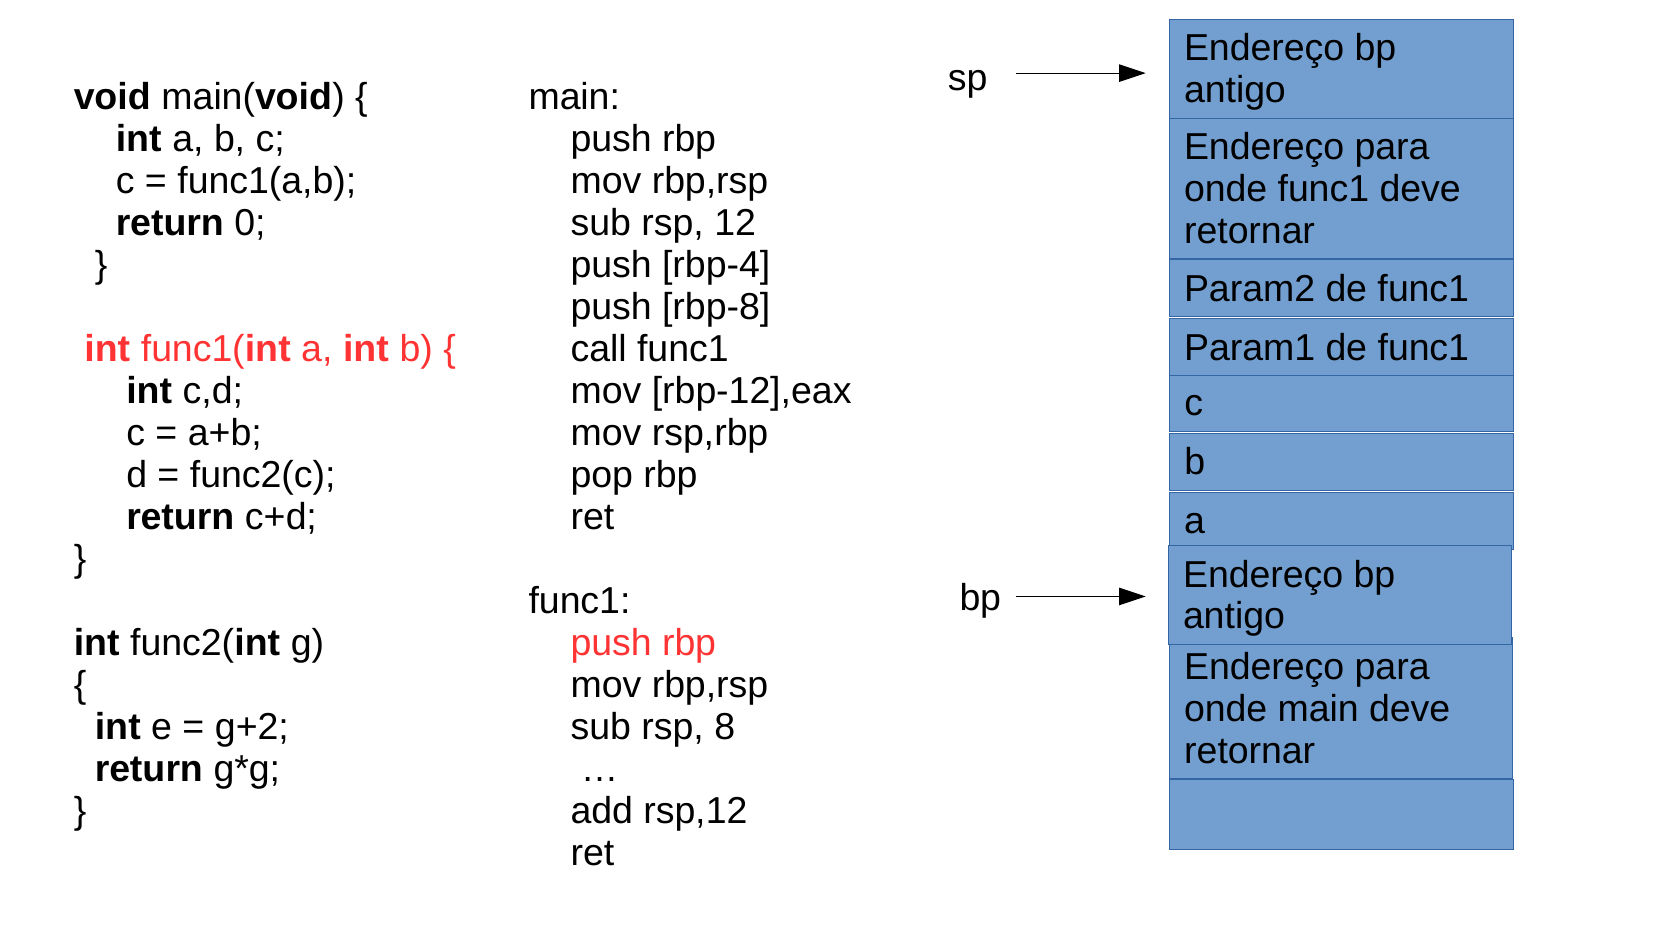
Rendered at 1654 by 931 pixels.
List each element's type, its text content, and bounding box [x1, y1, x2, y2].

text_box Param2 de func1 [1169, 259, 1514, 317]
text_box bp [944, 569, 1017, 626]
text_box c [1169, 376, 1514, 432]
text_box a [1169, 492, 1514, 550]
text_box Endereço para onde main deve retornar [1169, 637, 1513, 779]
text_box sp [933, 49, 1003, 107]
text_box void main(void) { int a, b, c; c = func1(a,b); return 0; } int func1(int a, int b) { int c,d; c = a+b; d = func2(c); return c+d; } int func2(int g) { int e = g+2; return g*g; } [59, 67, 485, 839]
text_box Endereço bp antigo [1168, 545, 1512, 645]
text_box b [1169, 433, 1514, 491]
text_box Param1 de func1 [1169, 318, 1514, 376]
text_box Endereço para onde func1 deve retornar [1169, 119, 1514, 259]
text_box [1169, 779, 1514, 837]
text_box Endereço bp antigo [1169, 19, 1514, 119]
text_box main: push rbp mov rbp,rsp sub rsp, 12 push [rbp-4] push [rbp-8] call func1 mov [rbp-12],eax mov rsp,rbp pop rbp ret func1: push rbp mov rbp,rsp sub rsp, 8 … add rsp,12 ret [513, 68, 939, 881]
